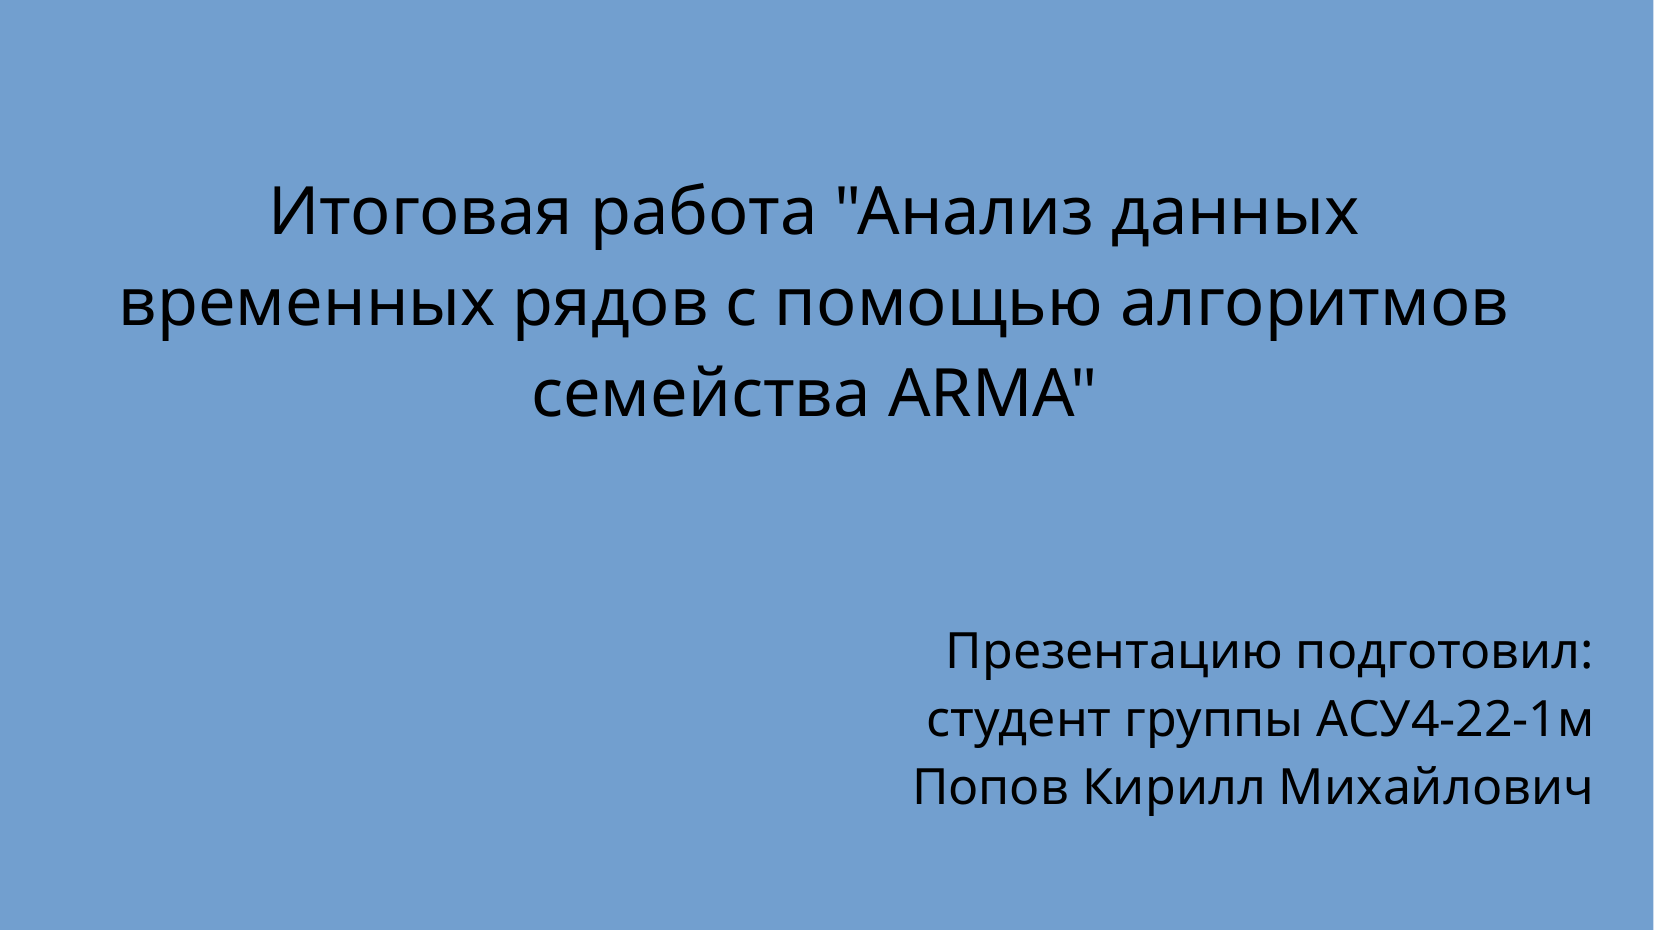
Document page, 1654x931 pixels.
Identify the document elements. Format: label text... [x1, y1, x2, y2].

subtitle Презентацию подготовил: студент группы АСУ4-22-1м Попов Кирилл Михайлович [797, 578, 1595, 857]
title Итоговая работа "Анализ данных временных рядов с помощью алгоритмов семейства ARMA" [76, 160, 1554, 440]
